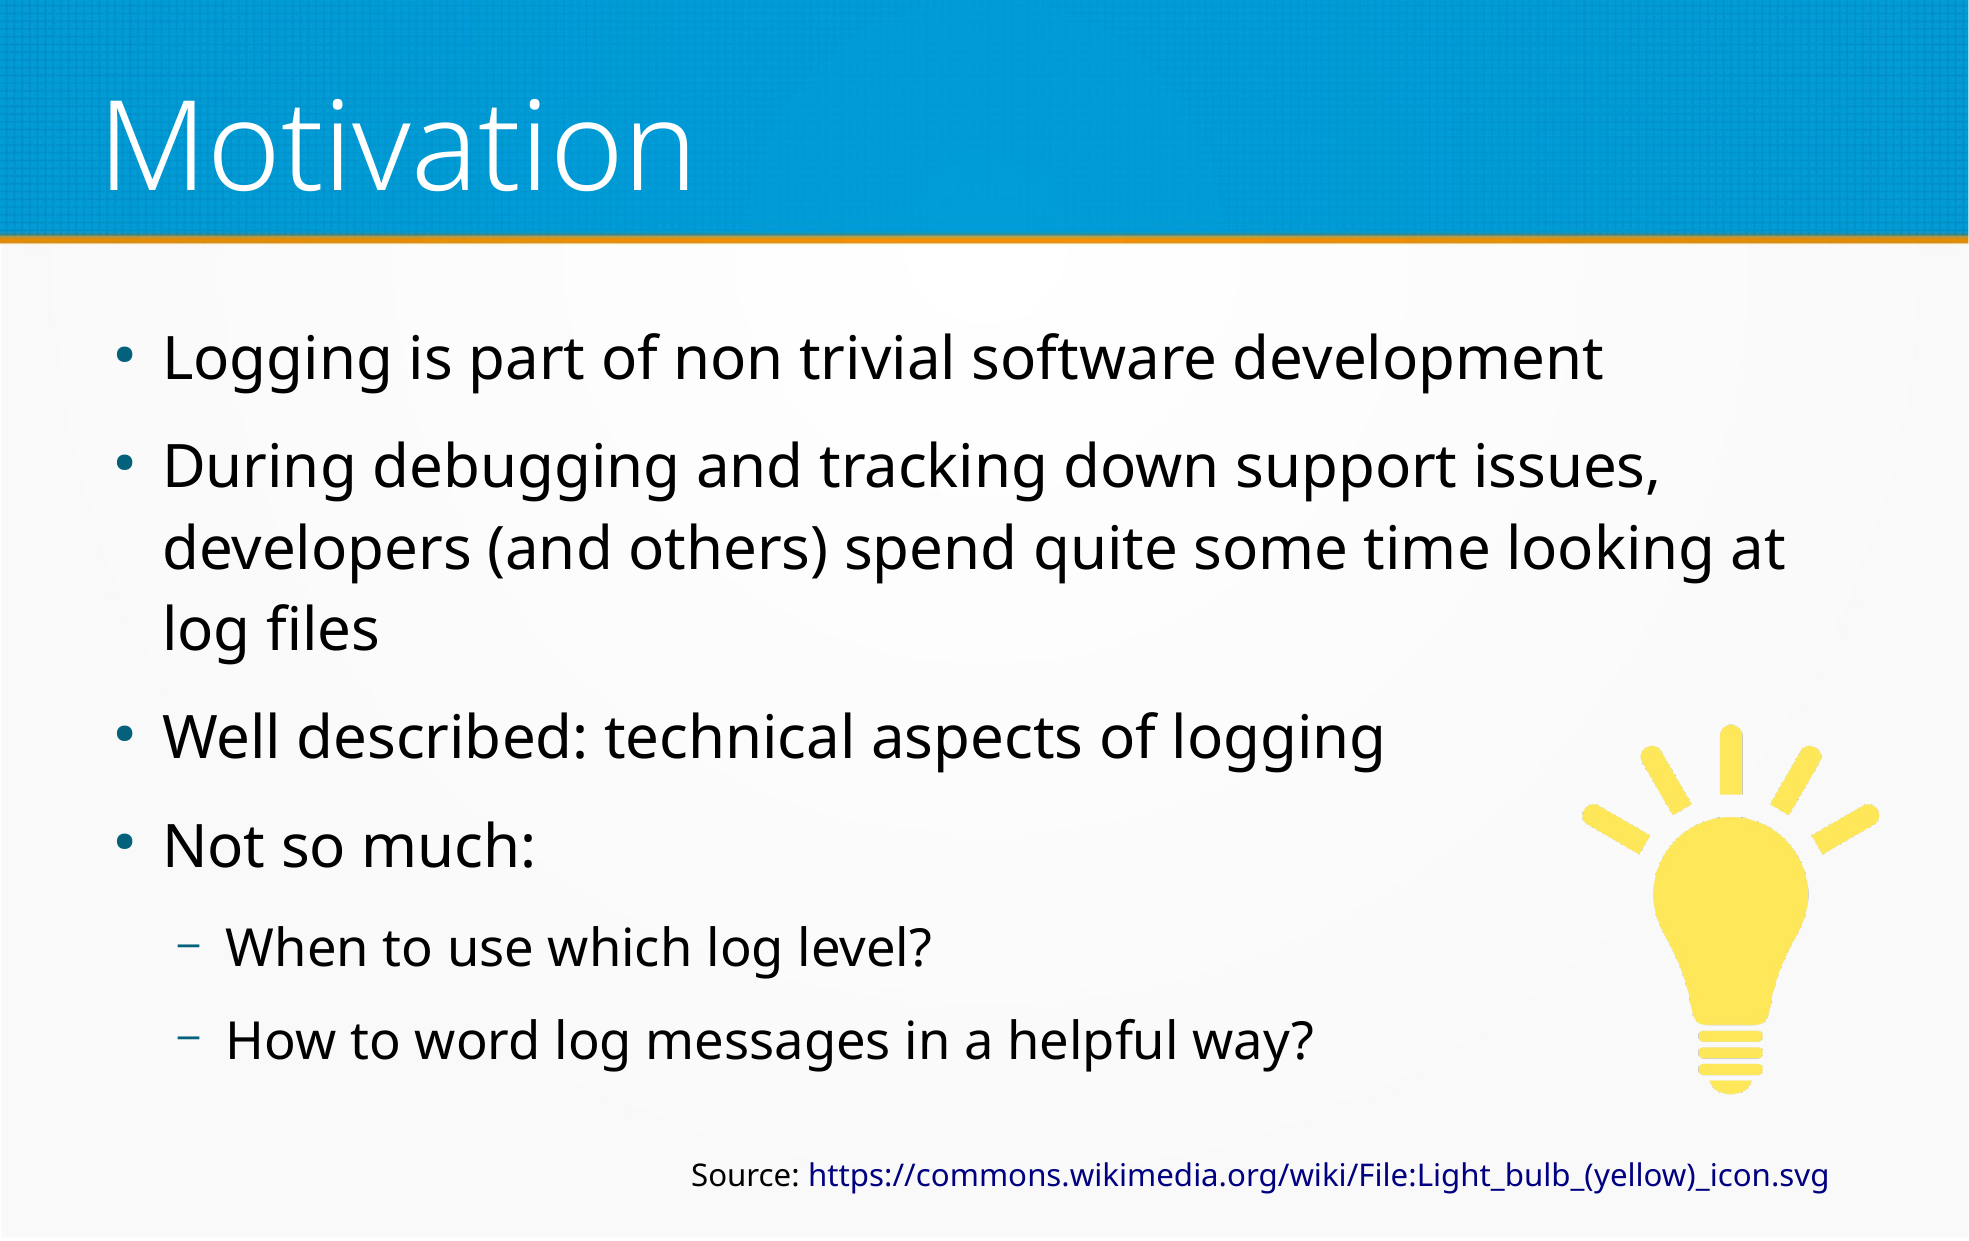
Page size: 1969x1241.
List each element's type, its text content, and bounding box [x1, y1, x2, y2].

picture [0, 233, 1969, 1241]
list Logging is part of non trivial software development During debugging and tracking down support issues, developers (and others) spend quite some time looking at log files Well described: technical aspects of logging Not so much: When to use which log level? How to word log messages in a helpful way? [98, 315, 1861, 1081]
title Motivation [98, 19, 1870, 227]
text_box Source: https://commons.wikimedia.org/wiki/File:Light_bulb_(yellow)_icon.svg [685, 1132, 1969, 1217]
